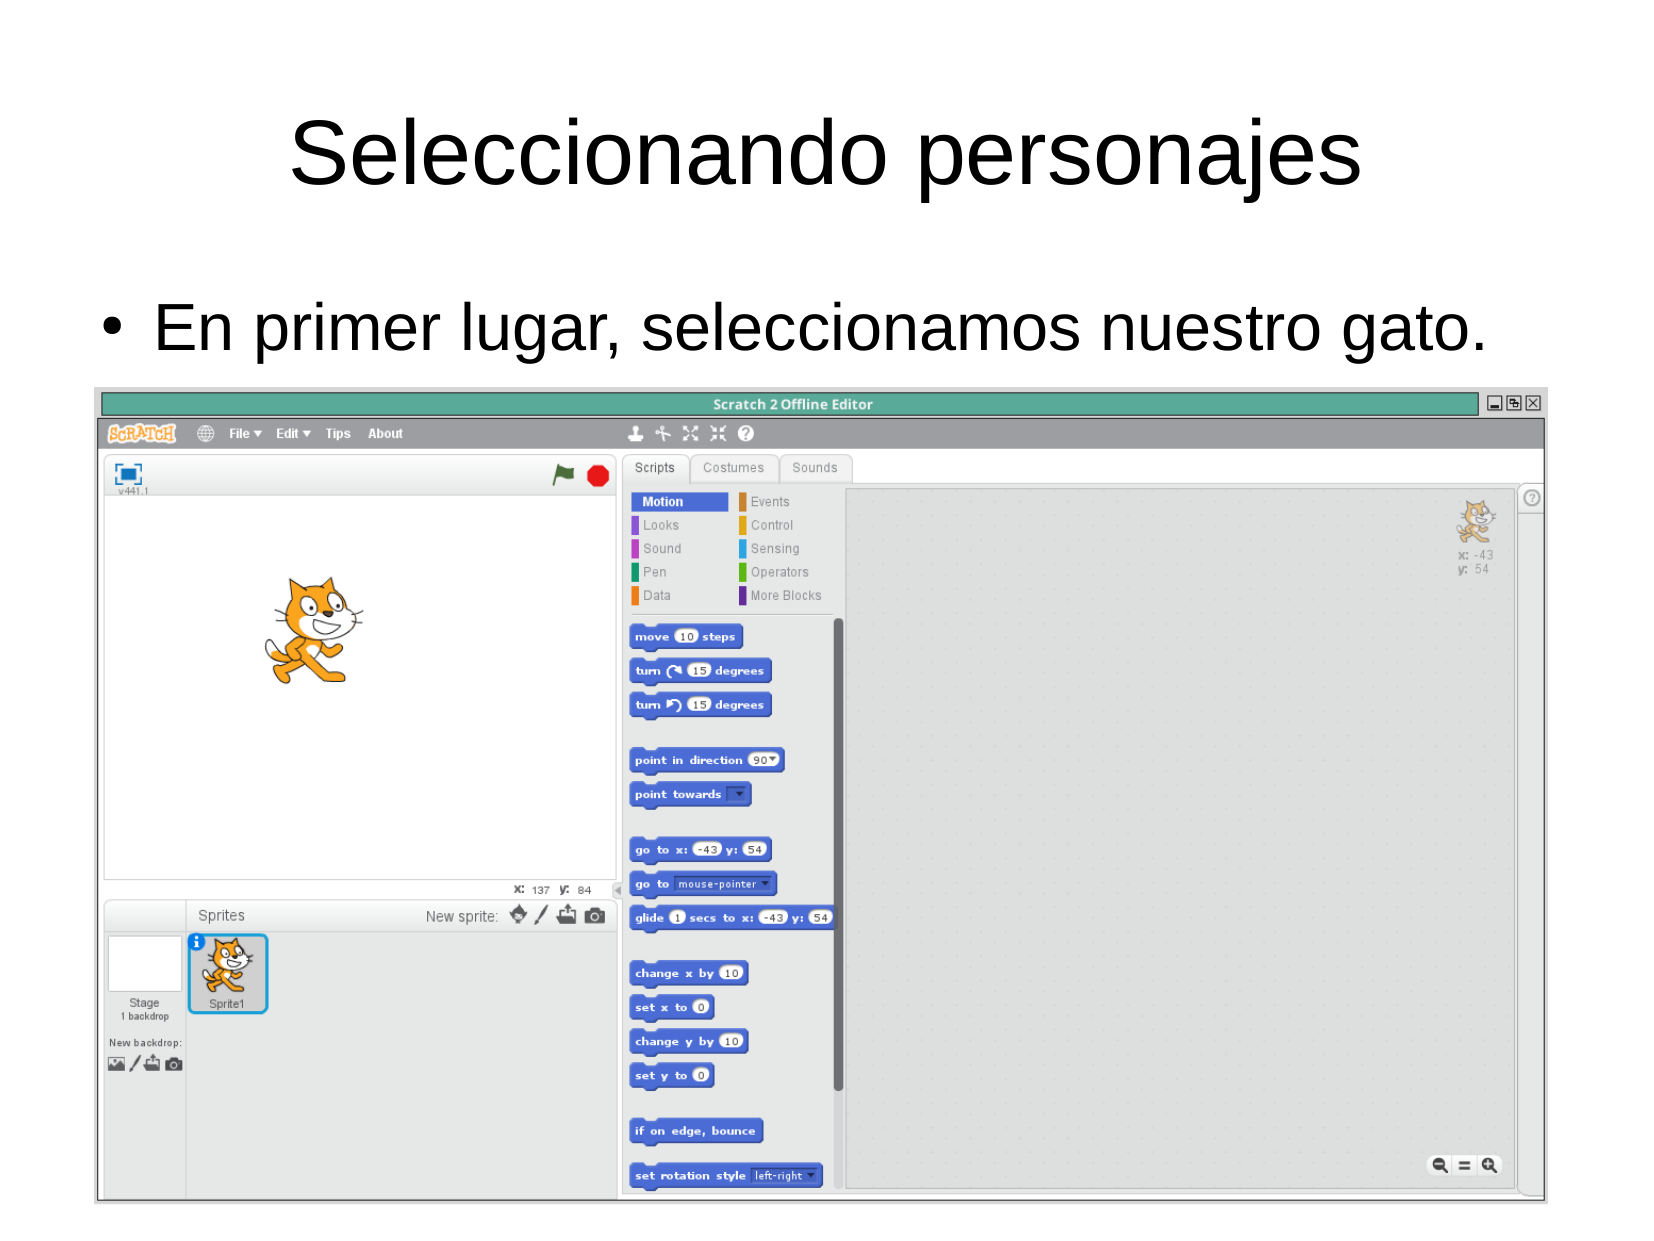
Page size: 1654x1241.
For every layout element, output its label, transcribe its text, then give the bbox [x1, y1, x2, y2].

list En primer lugar, seleccionamos nuestro gato. [82, 290, 1571, 1010]
picture [94, 387, 1548, 1205]
title Seleccionando personajes [82, 49, 1571, 257]
